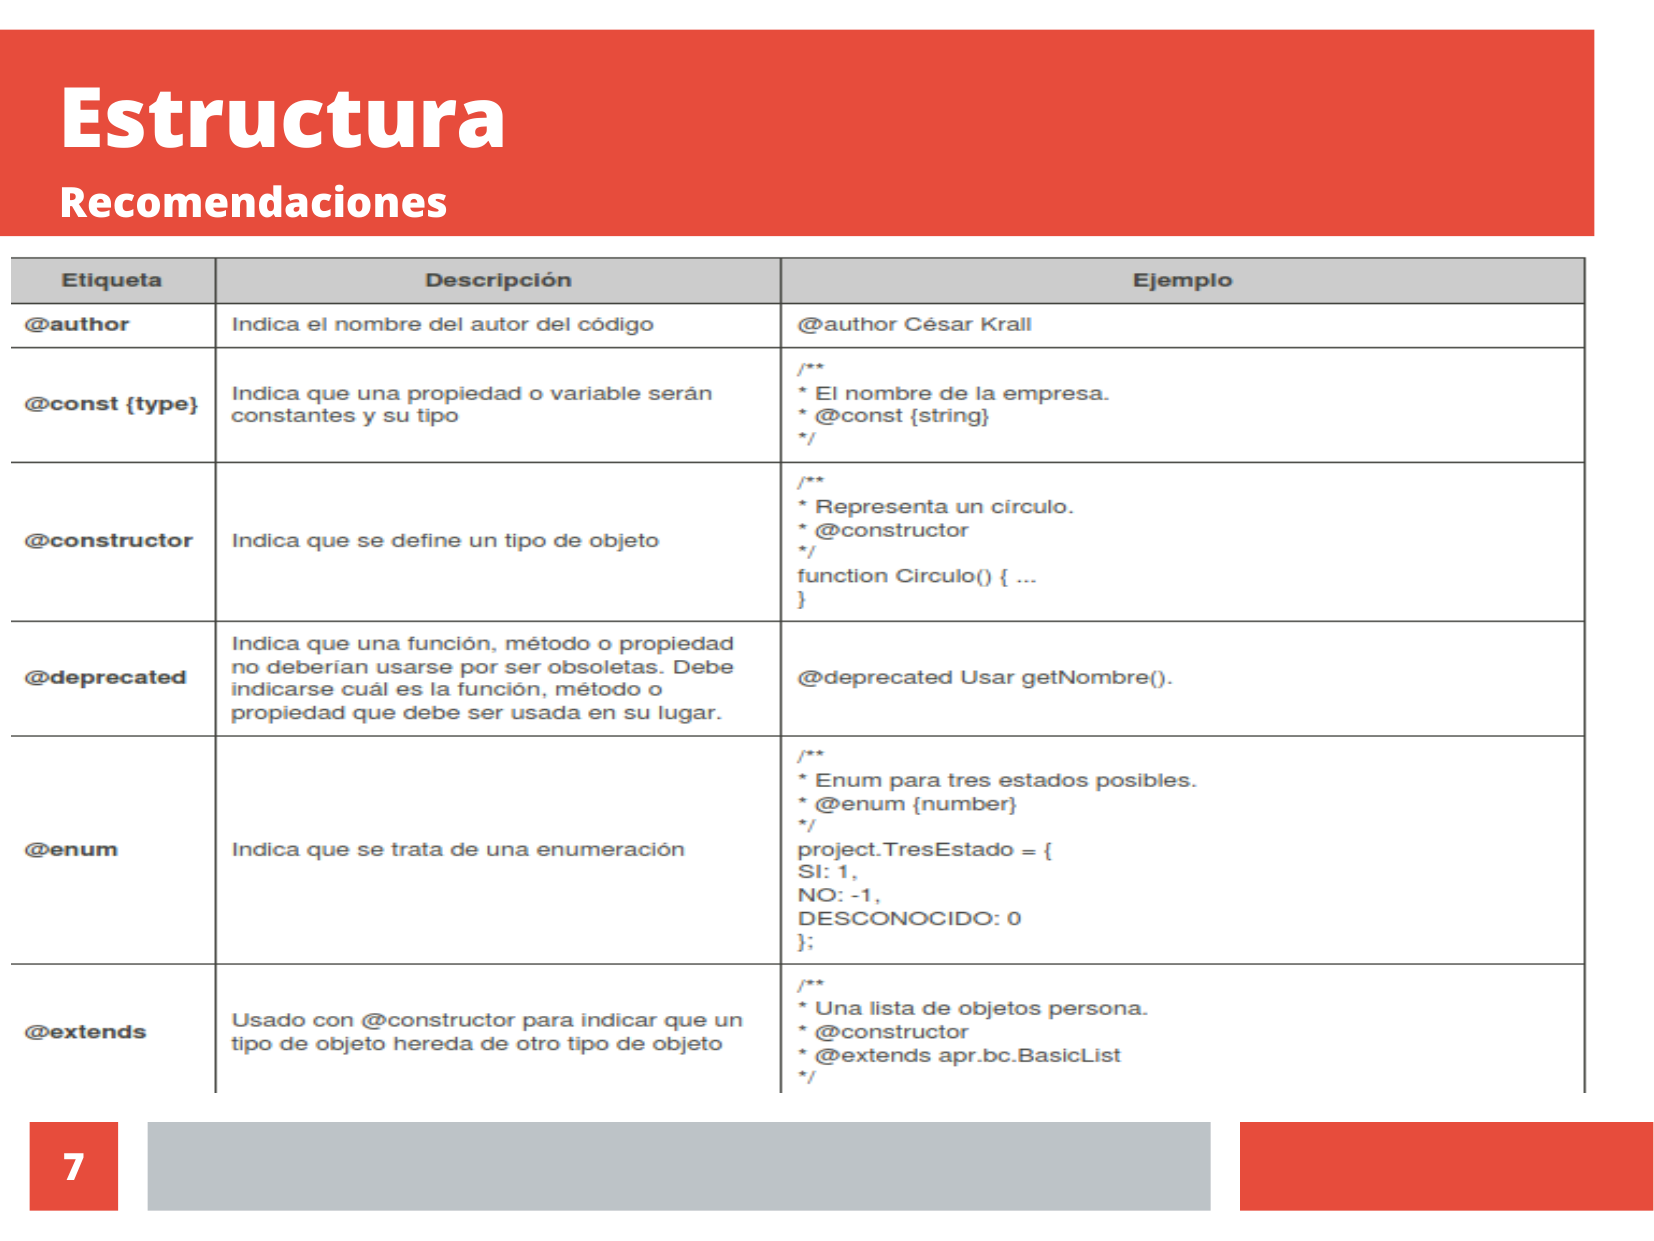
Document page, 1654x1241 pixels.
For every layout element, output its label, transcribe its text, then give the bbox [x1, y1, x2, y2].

picture [11, 253, 1595, 1093]
title Estructura Recomendaciones [59, 59, 1595, 207]
